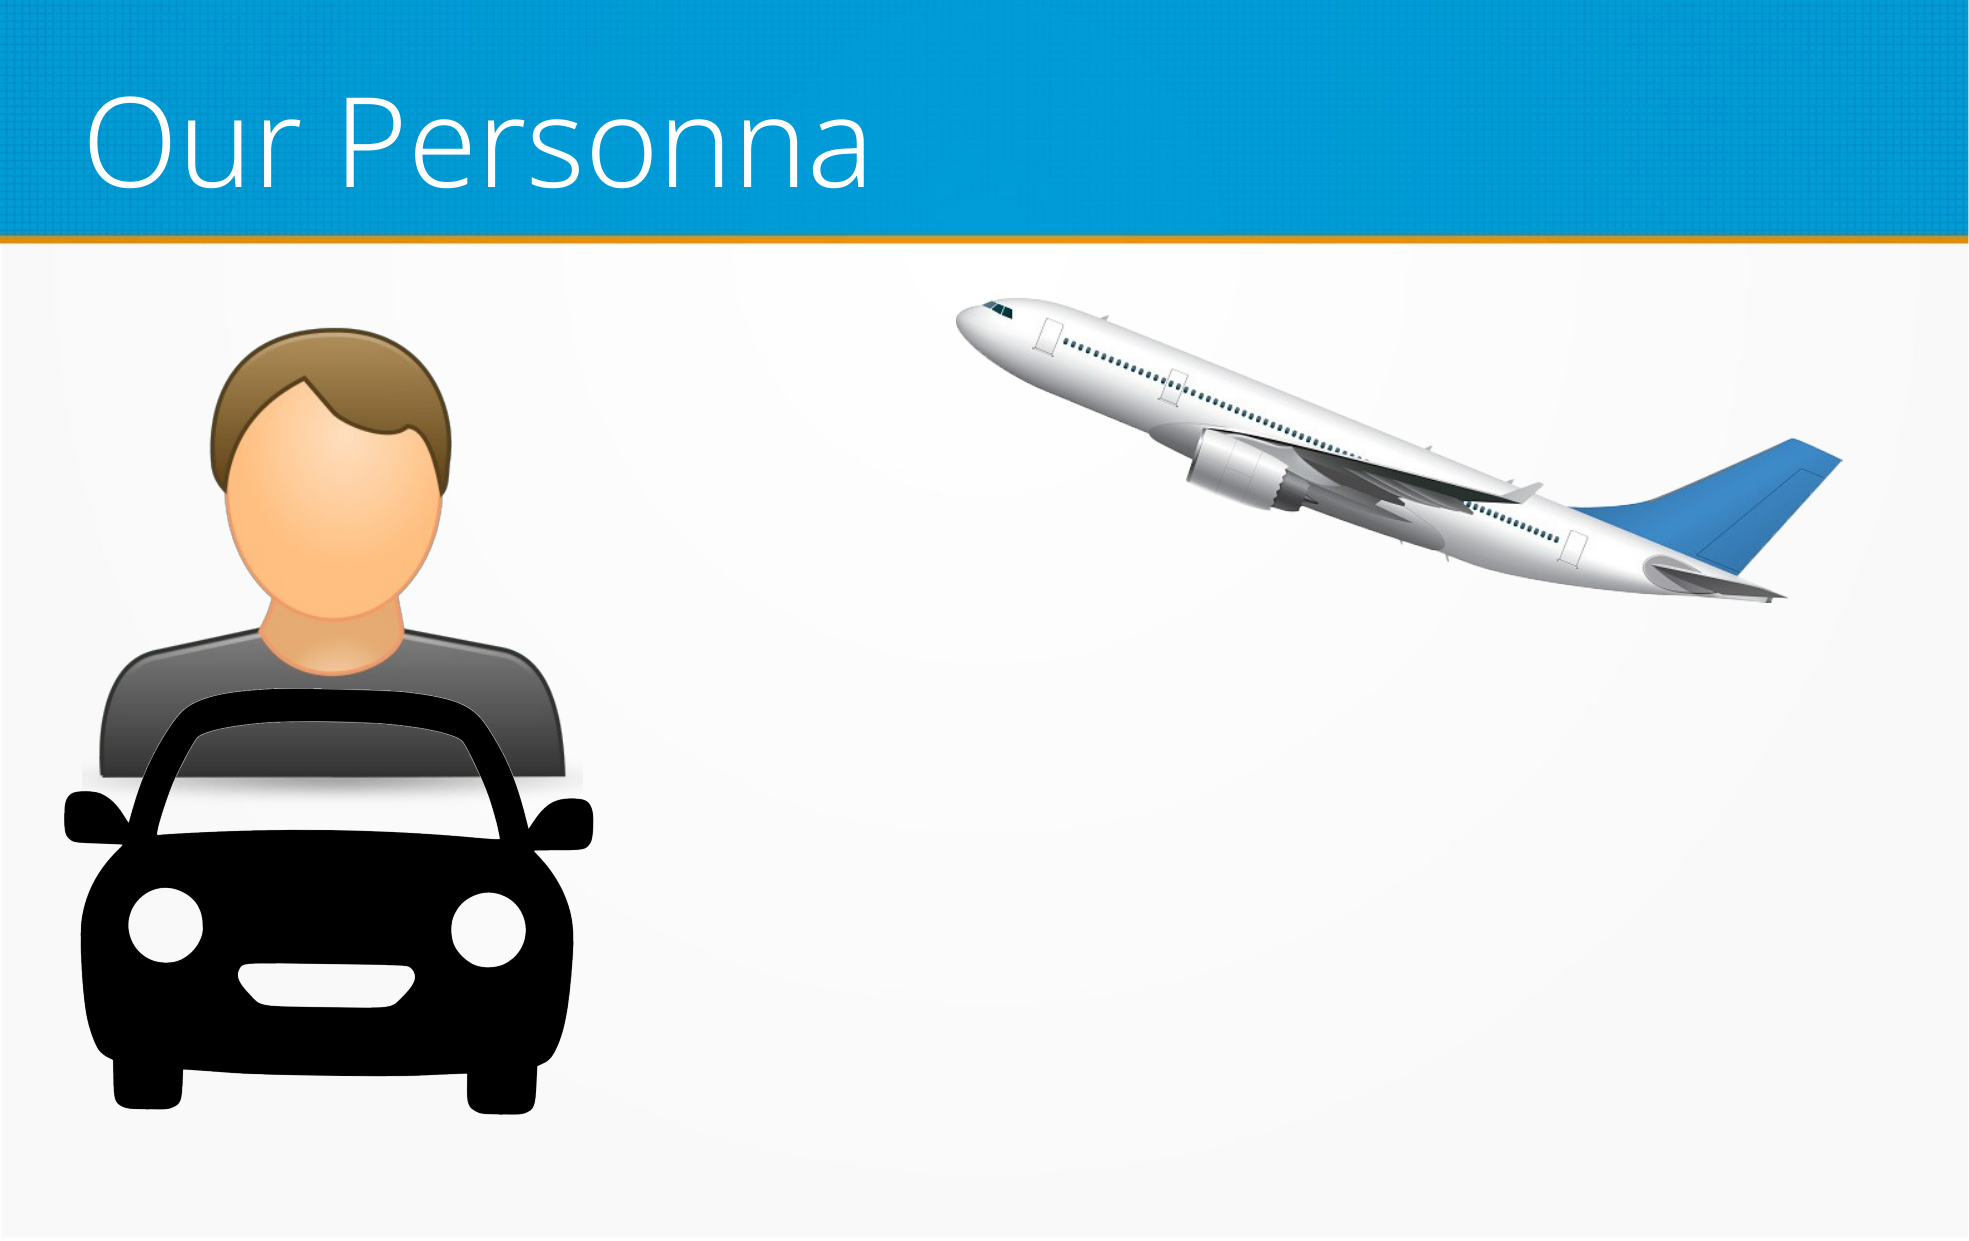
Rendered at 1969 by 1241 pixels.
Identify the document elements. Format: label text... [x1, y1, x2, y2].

picture [0, 233, 1969, 1241]
title Our Personna [82, 17, 1855, 225]
